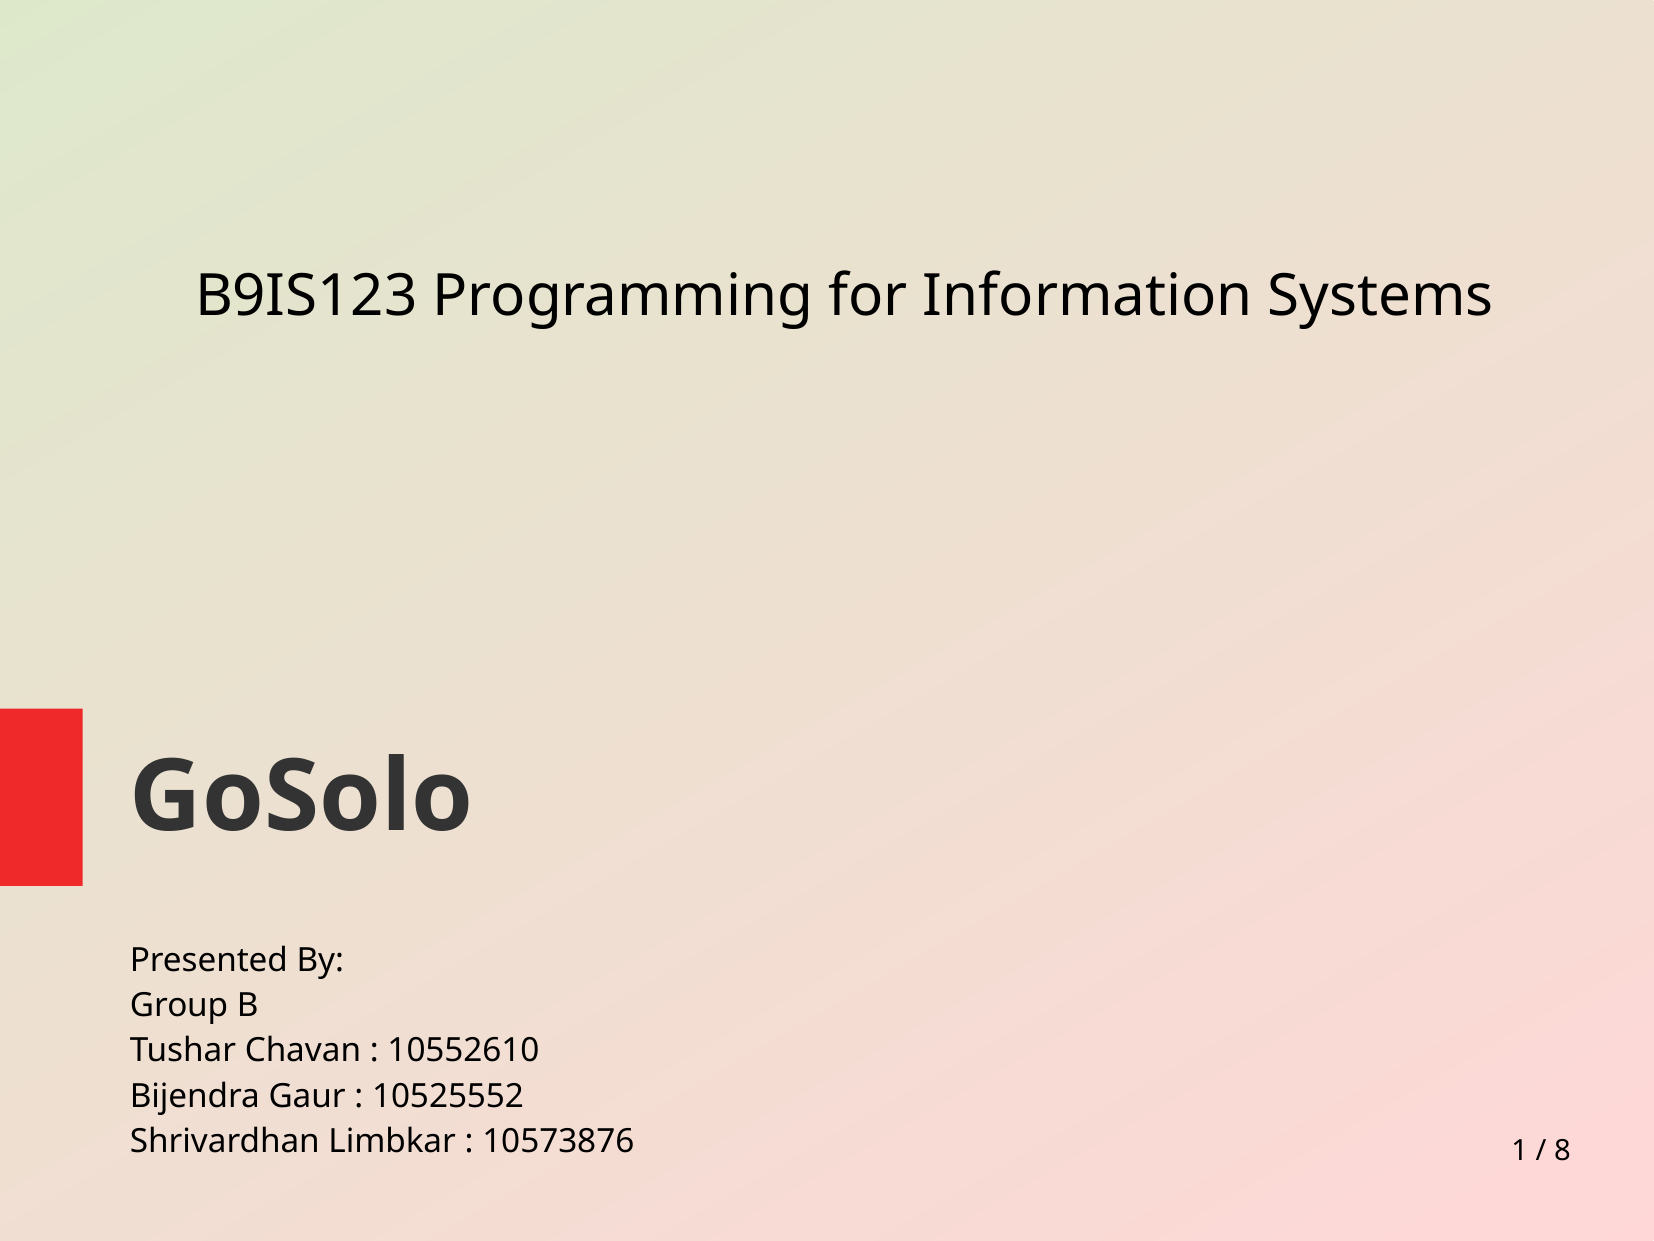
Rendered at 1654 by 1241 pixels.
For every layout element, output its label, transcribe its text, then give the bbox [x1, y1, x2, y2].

title GoSolo [129, 673, 1536, 910]
text_box B9IS123 Programming for Information Systems [141, 212, 1548, 374]
subtitle Presented By: Group B Tushar Chavan : 10552610 Bijendra Gaur : 10525552 Shrivardhan Limbkar : 10573876 [129, 952, 1536, 1146]
